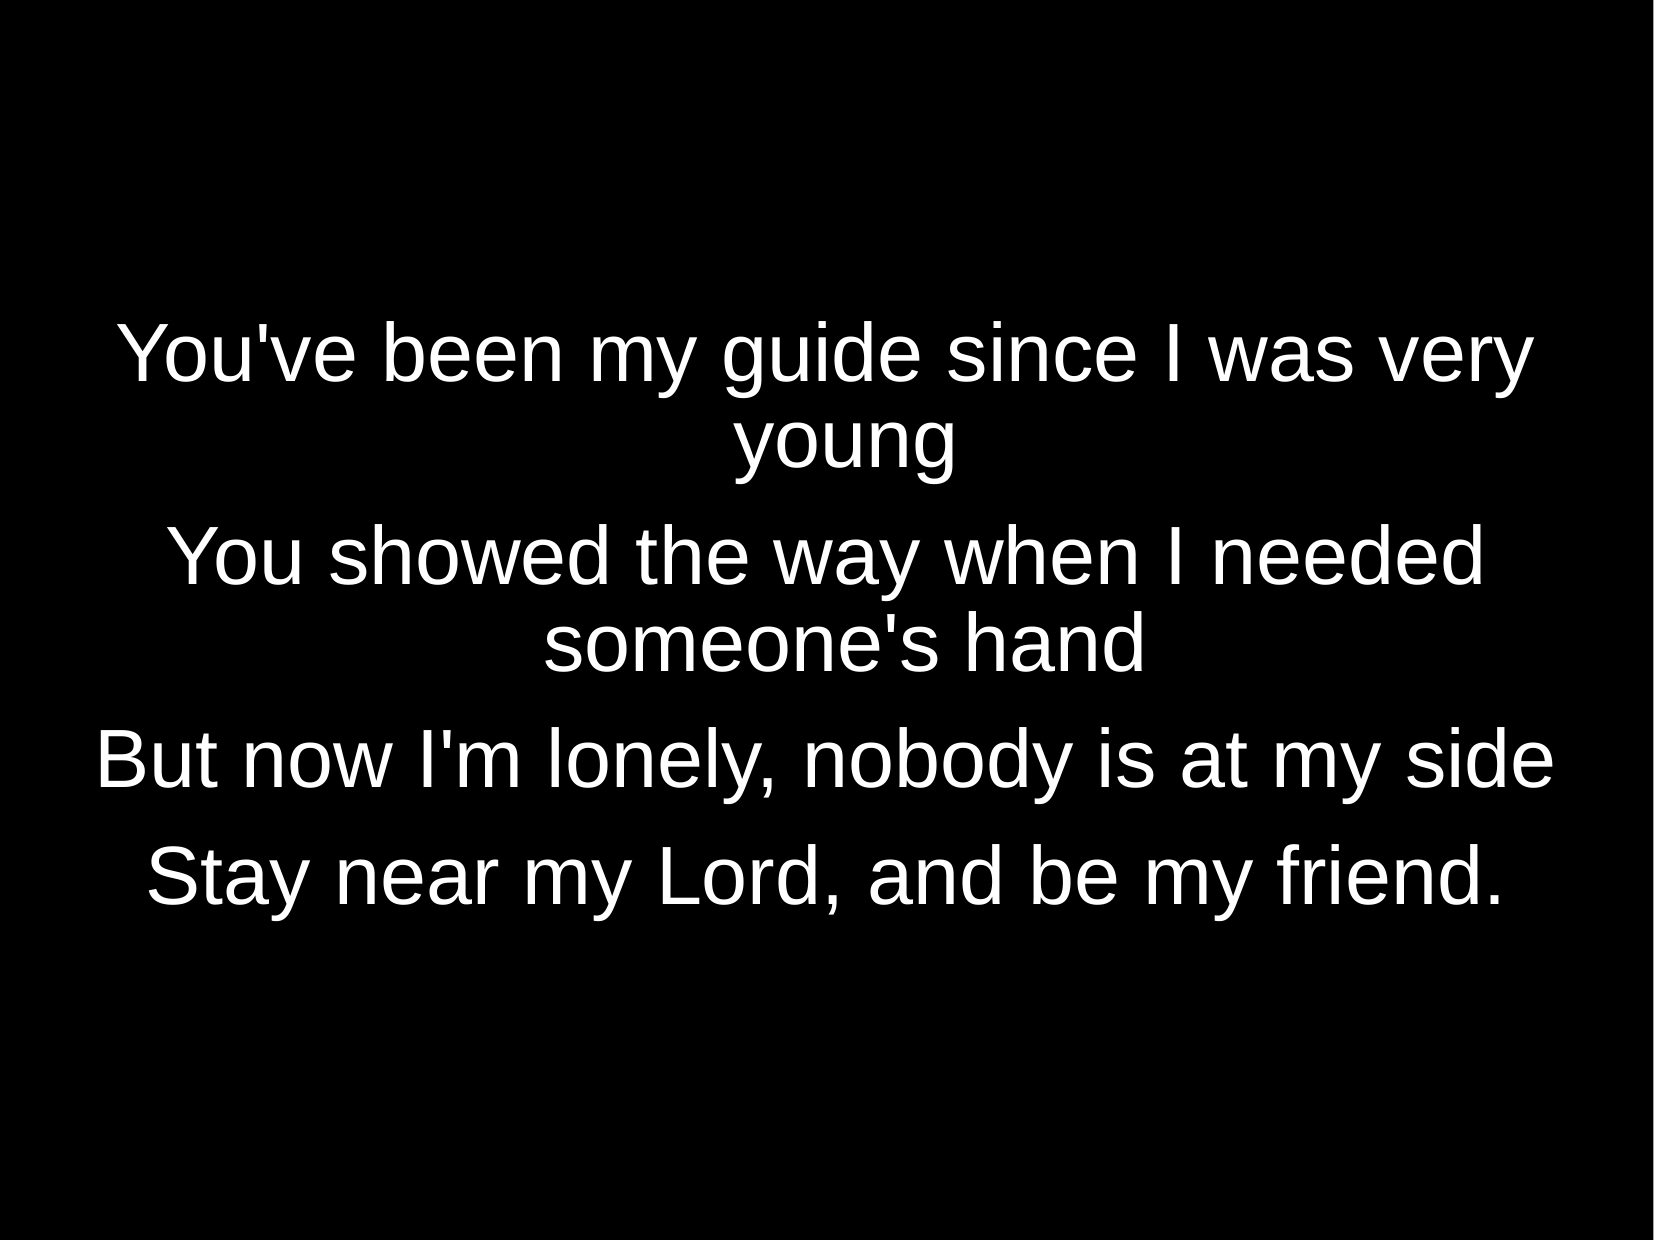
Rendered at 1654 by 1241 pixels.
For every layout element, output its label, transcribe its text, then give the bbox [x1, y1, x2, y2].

list You've been my guide since I was very young You showed the way when I needed someone's hand But now I'm lonely, nobody is at my side Stay near my Lord, and be my friend. [0, 307, 1653, 1026]
